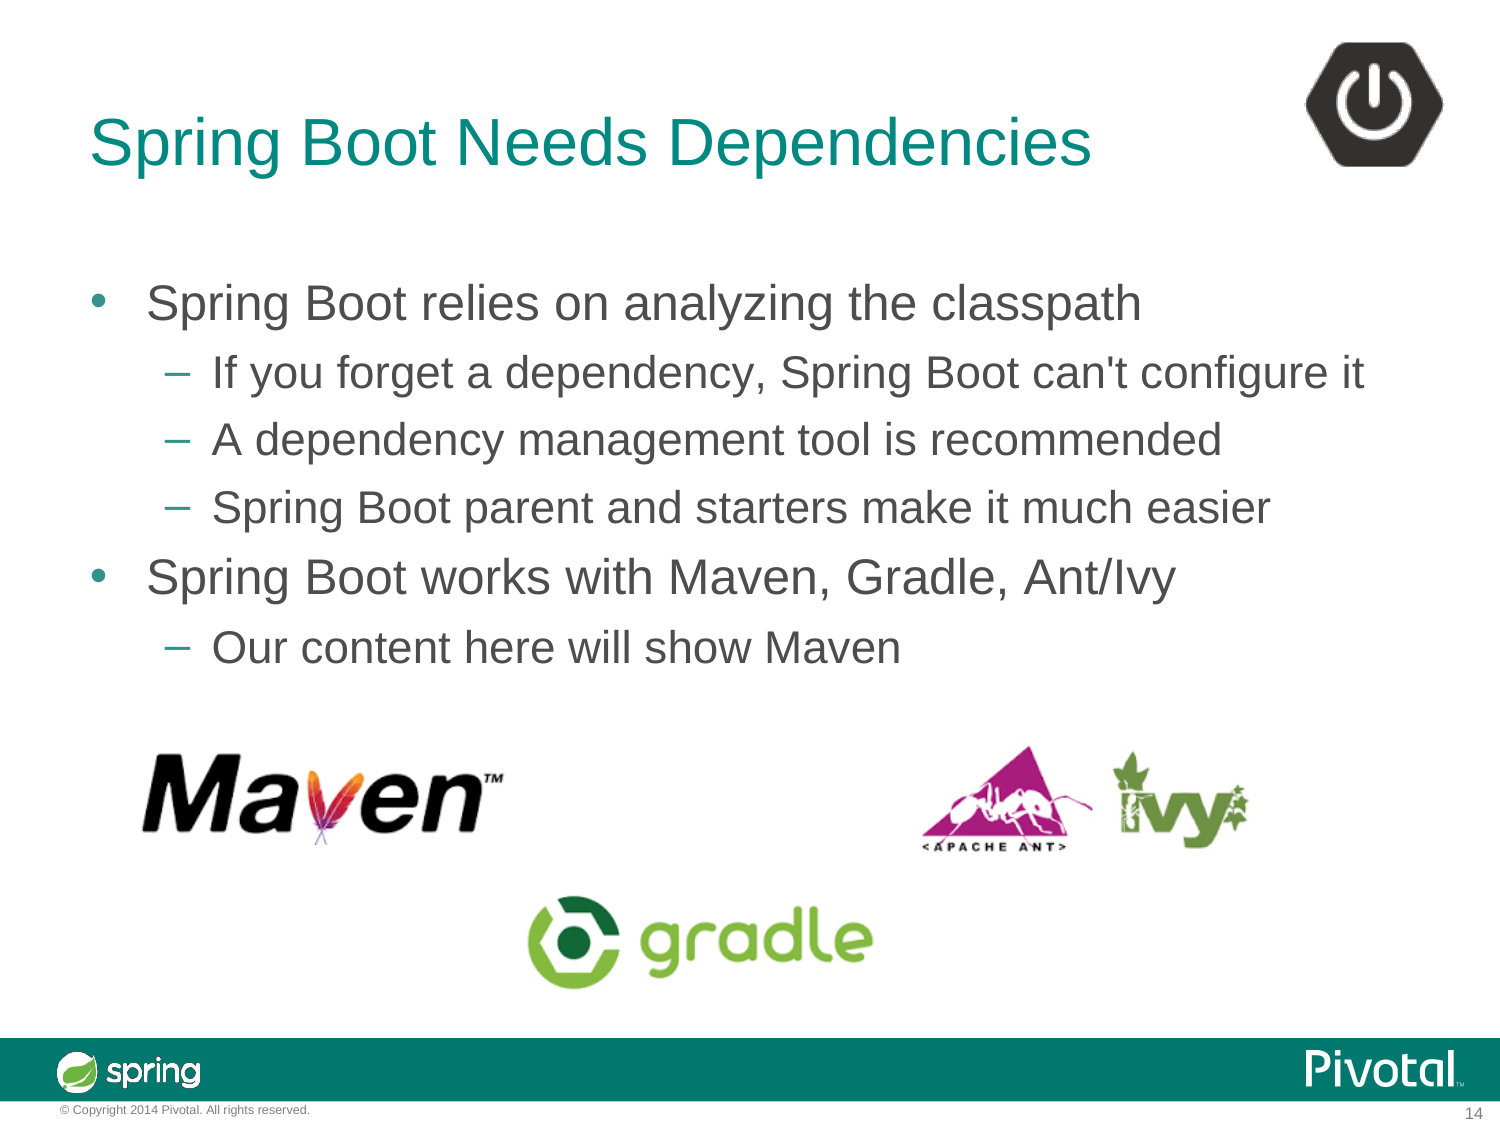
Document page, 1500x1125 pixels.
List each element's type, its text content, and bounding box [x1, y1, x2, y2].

picture [135, 751, 506, 845]
picture [526, 740, 1420, 1025]
title Spring Boot Needs Dependencies [75, 45, 1426, 233]
picture [32, 1041, 210, 1103]
picture [1275, 29, 1470, 193]
picture [1306, 1050, 1464, 1087]
list Spring Boot relies on analyzing the classpath If you forget a dependency, Spring Boot can't configure it A dependency management tool is recommended Spring Boot parent and starters make it much easier Spring Boot works with Maven, Gradle, Ant/Ivy Our content here will show Maven [75, 262, 1426, 931]
